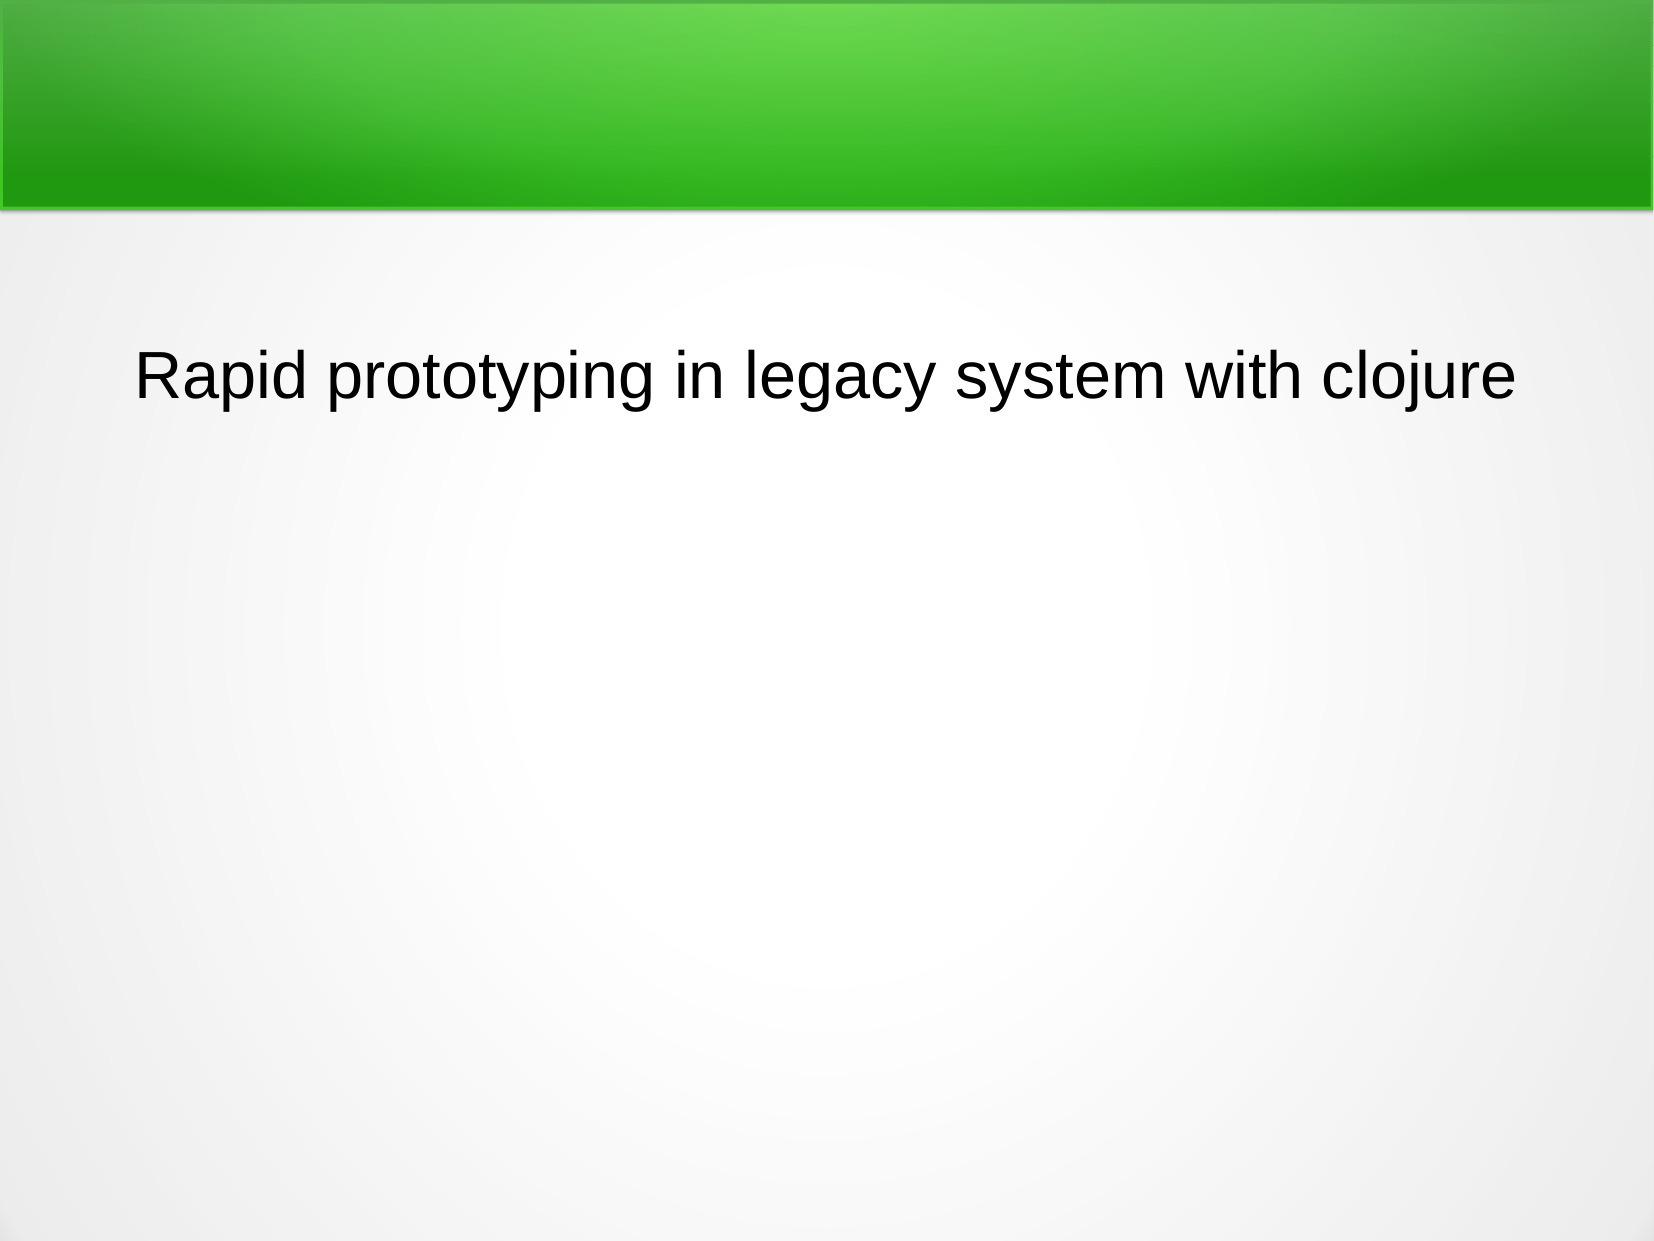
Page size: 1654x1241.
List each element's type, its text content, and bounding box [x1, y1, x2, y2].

subtitle Rapid prototyping in legacy system with clojure [82, 47, 1571, 705]
